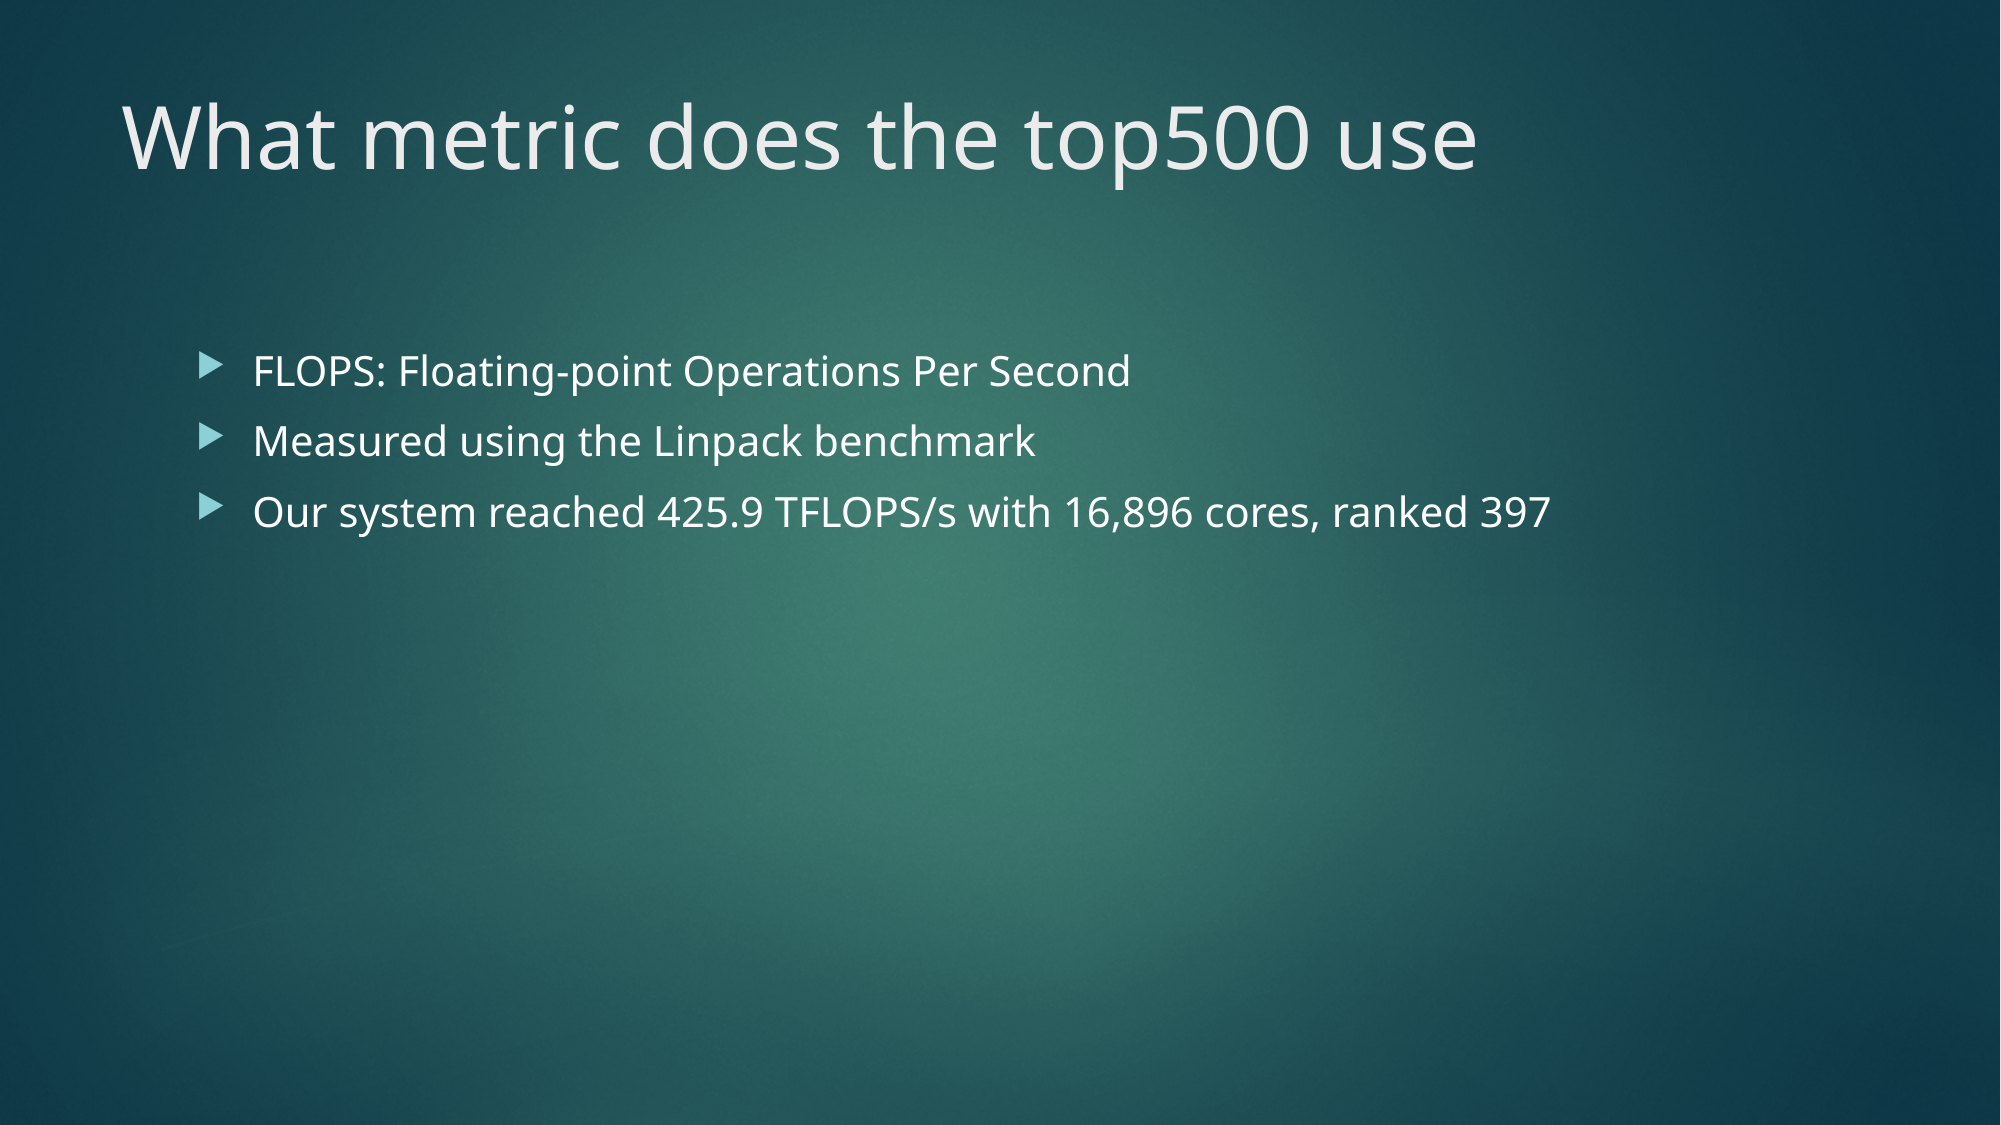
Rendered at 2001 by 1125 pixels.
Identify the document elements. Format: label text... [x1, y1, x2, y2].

title What metric does the top500 use [106, 74, 1649, 305]
list FLOPS: Floating-point Operations Per Second Measured using the Linpack benchmark Our system reached 425.9 TFLOPS/s with 16,896 cores, ranked 397 [181, 336, 1649, 1026]
picture [0, 0, 2001, 1125]
